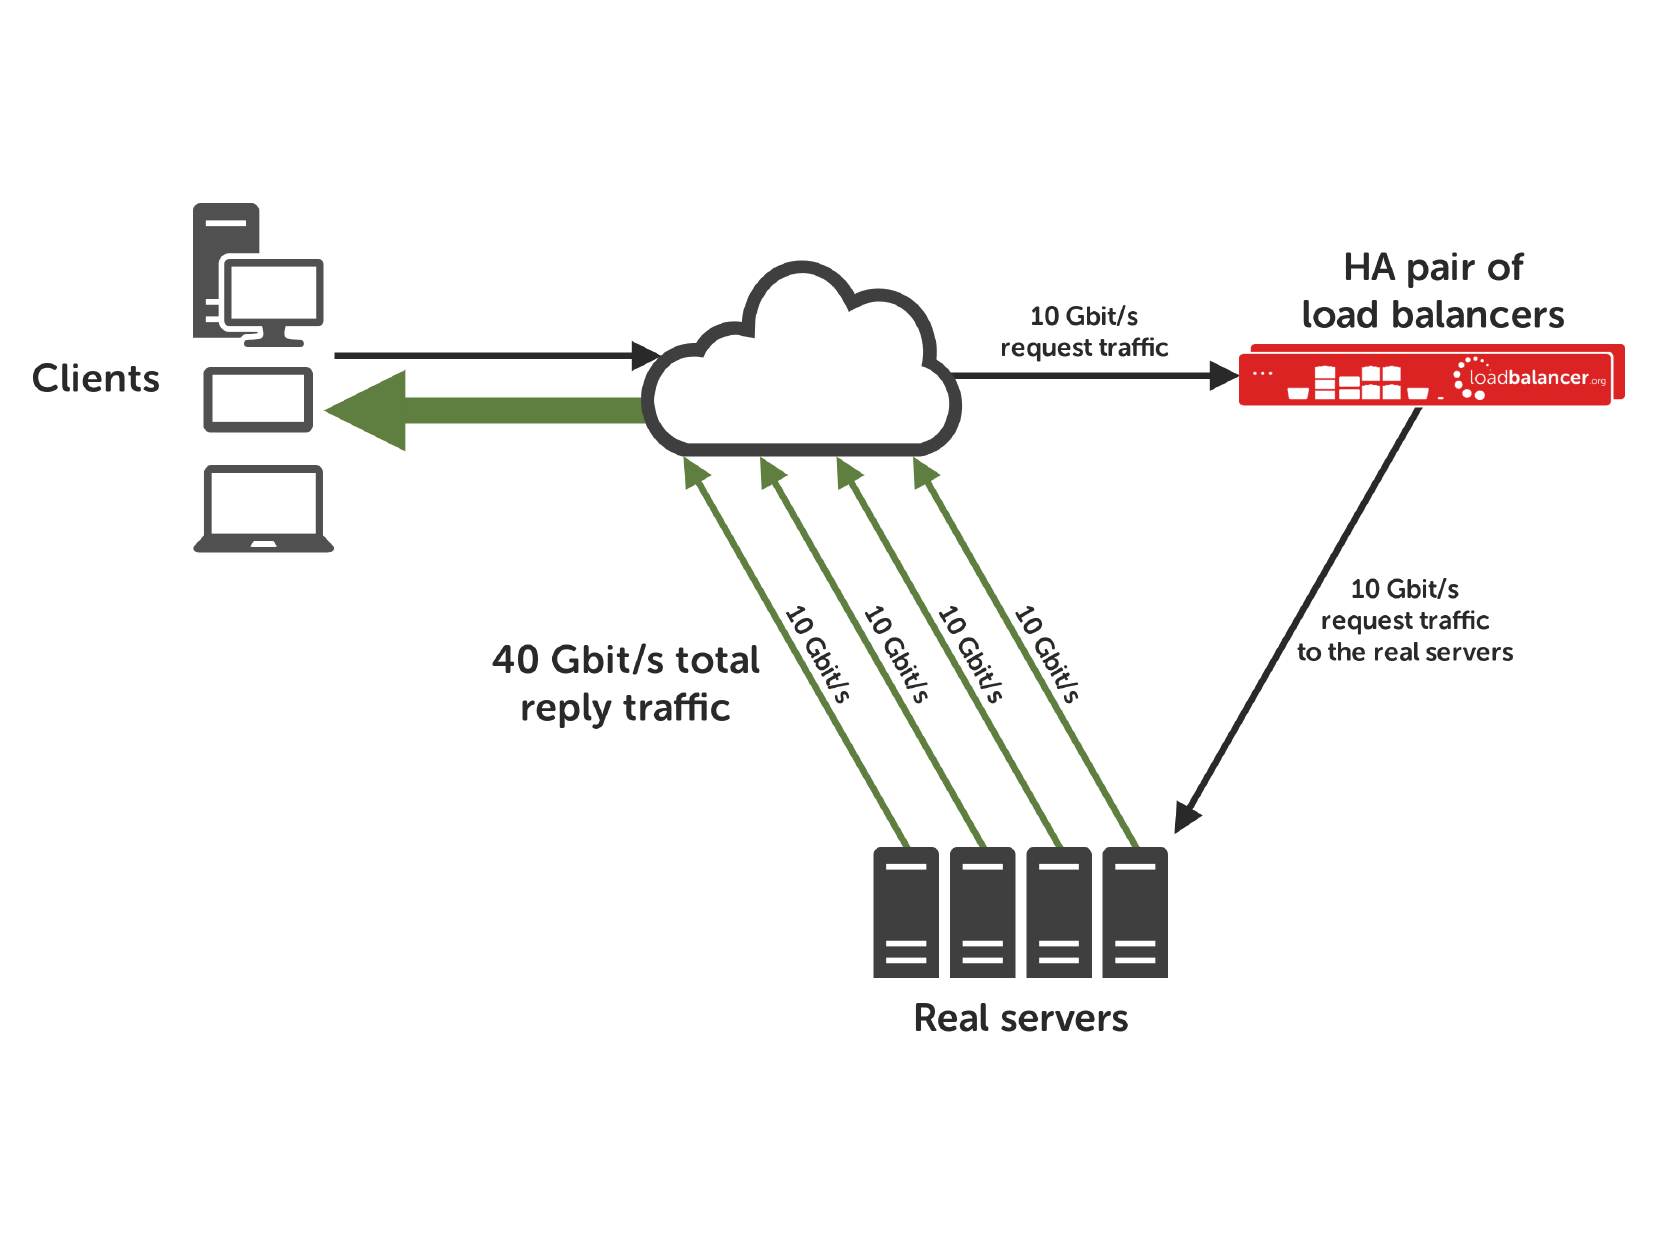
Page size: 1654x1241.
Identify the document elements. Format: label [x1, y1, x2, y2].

picture [0, 180, 1649, 1075]
